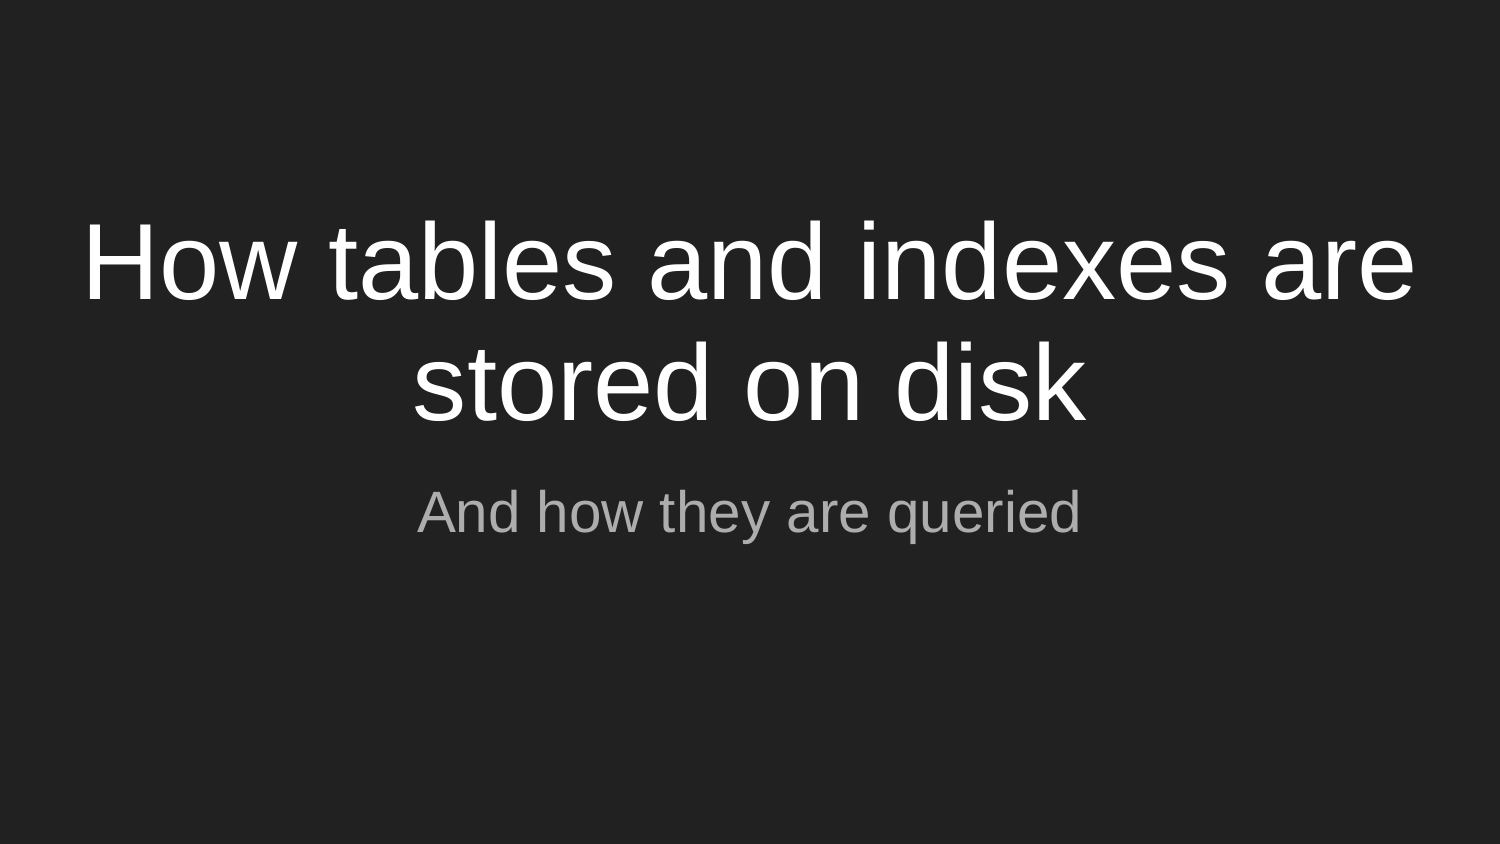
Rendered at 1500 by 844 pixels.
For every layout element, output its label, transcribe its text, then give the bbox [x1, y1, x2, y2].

subtitle And how they are queried [51, 464, 1449, 595]
title How tables and indexes are stored on disk [51, 122, 1449, 459]
